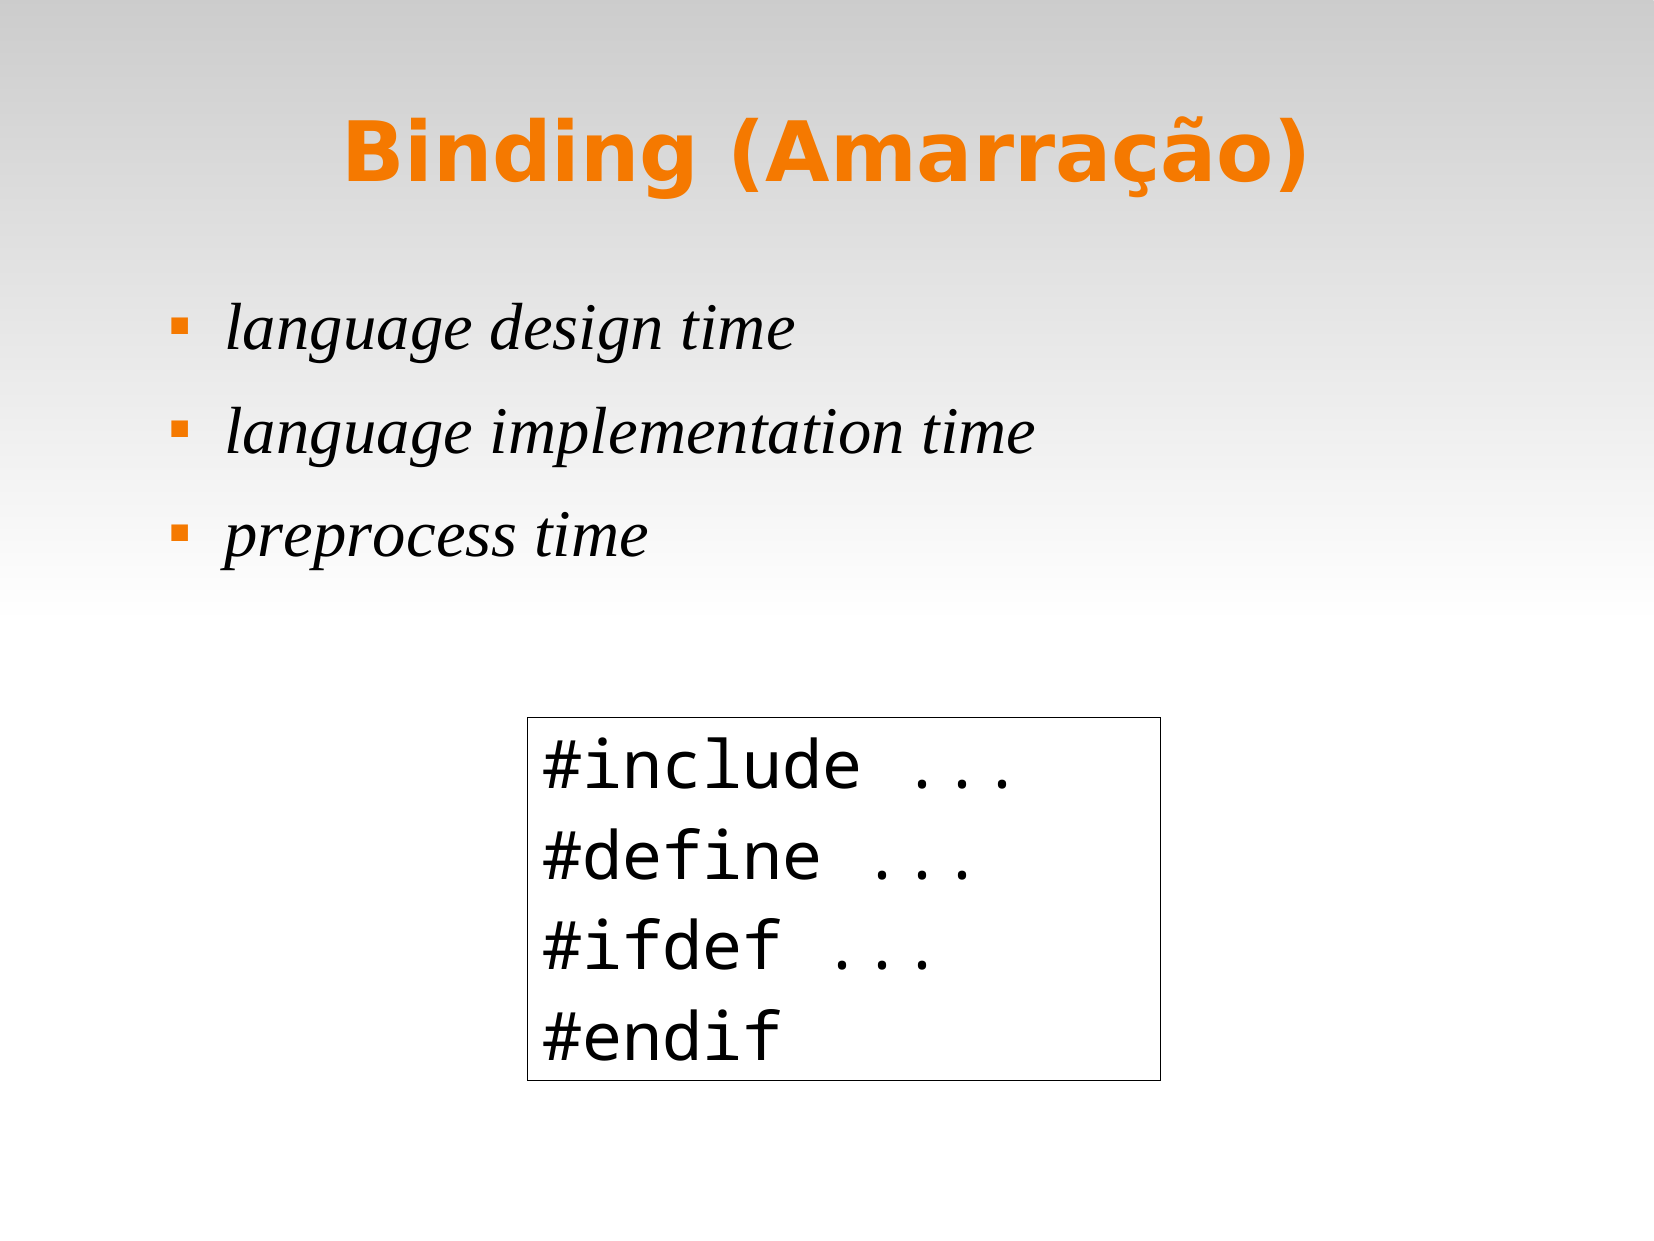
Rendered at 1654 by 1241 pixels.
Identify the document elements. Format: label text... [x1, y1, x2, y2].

text_box #include ... #define ... #ifdef ... #endif [527, 743, 1161, 1054]
list language design time language implementation time preprocess time [82, 290, 1571, 1109]
title Binding (Amarração) [82, 49, 1571, 257]
